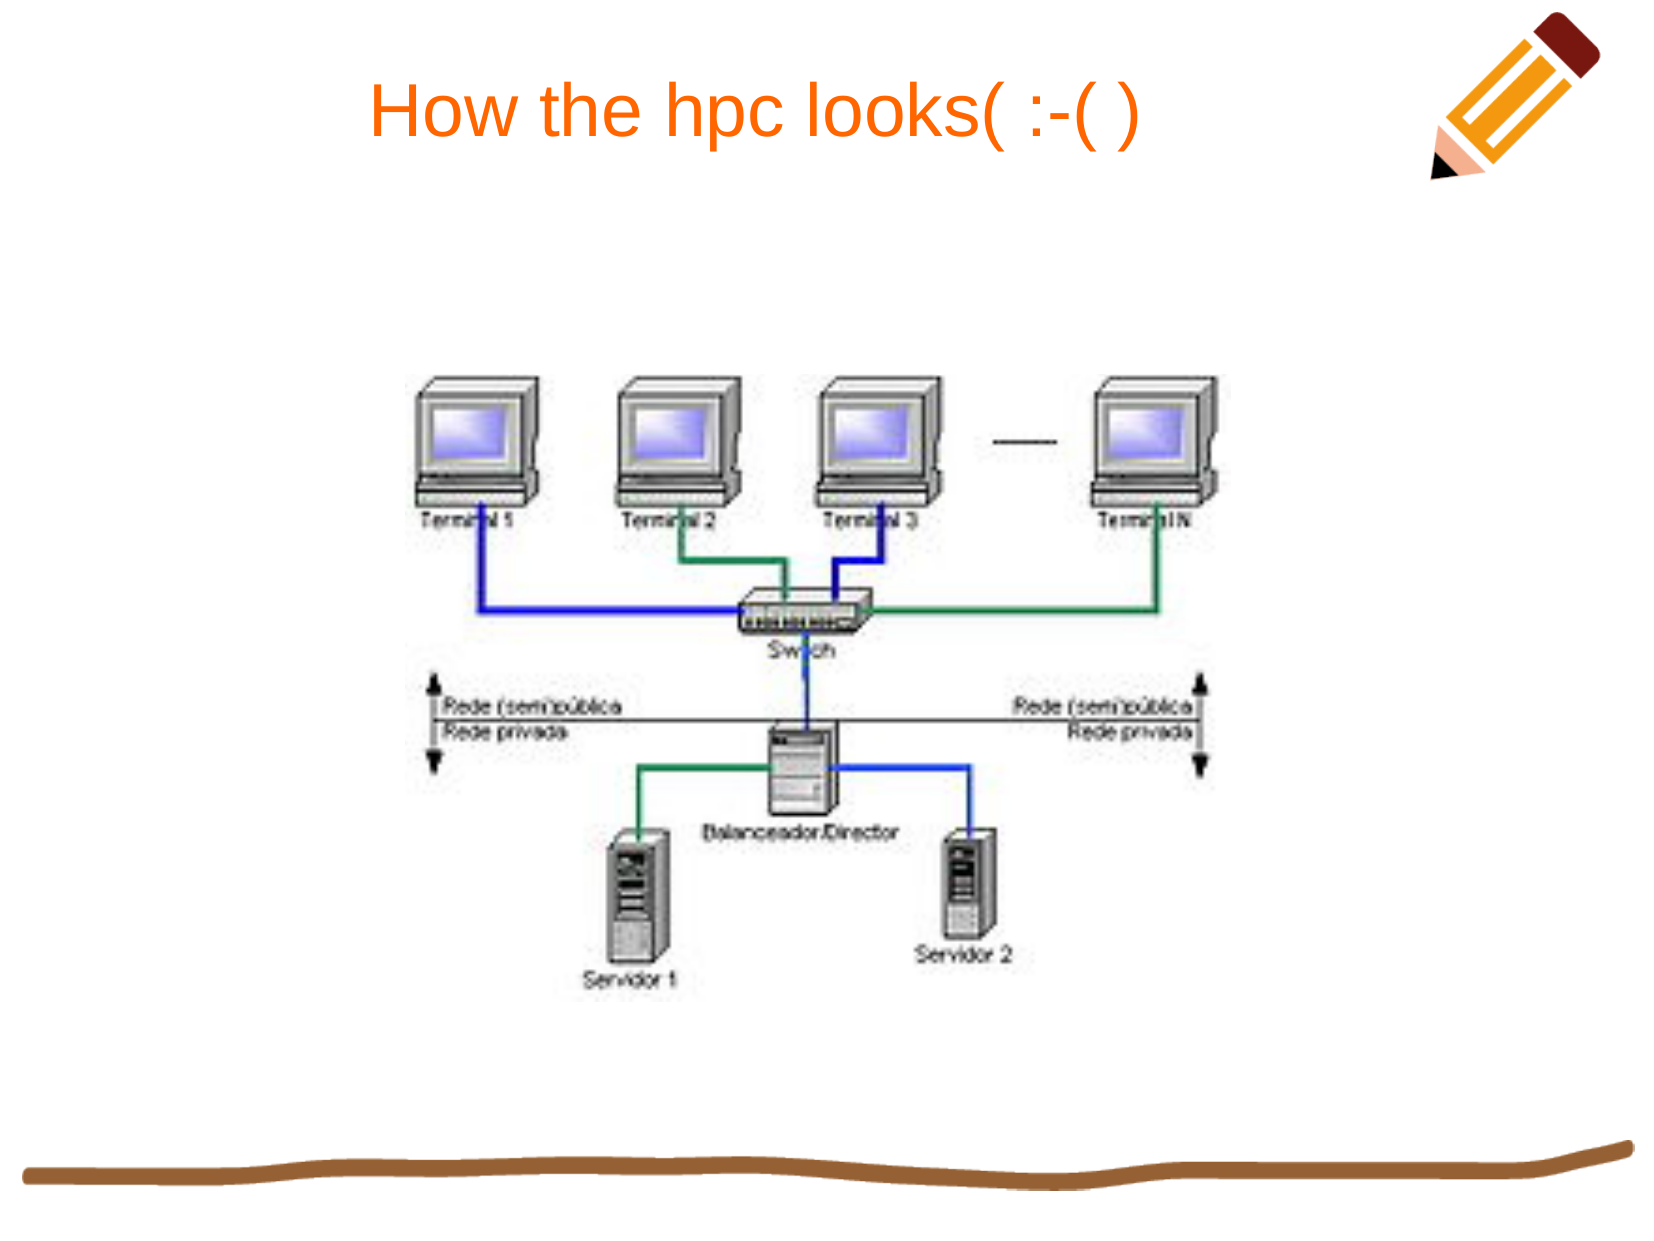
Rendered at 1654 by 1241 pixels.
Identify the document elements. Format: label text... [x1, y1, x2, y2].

picture [405, 374, 1231, 1002]
picture [22, 1140, 1635, 1191]
picture [1430, 12, 1601, 181]
title How the hpc looks( :-( ) [82, 49, 1430, 172]
